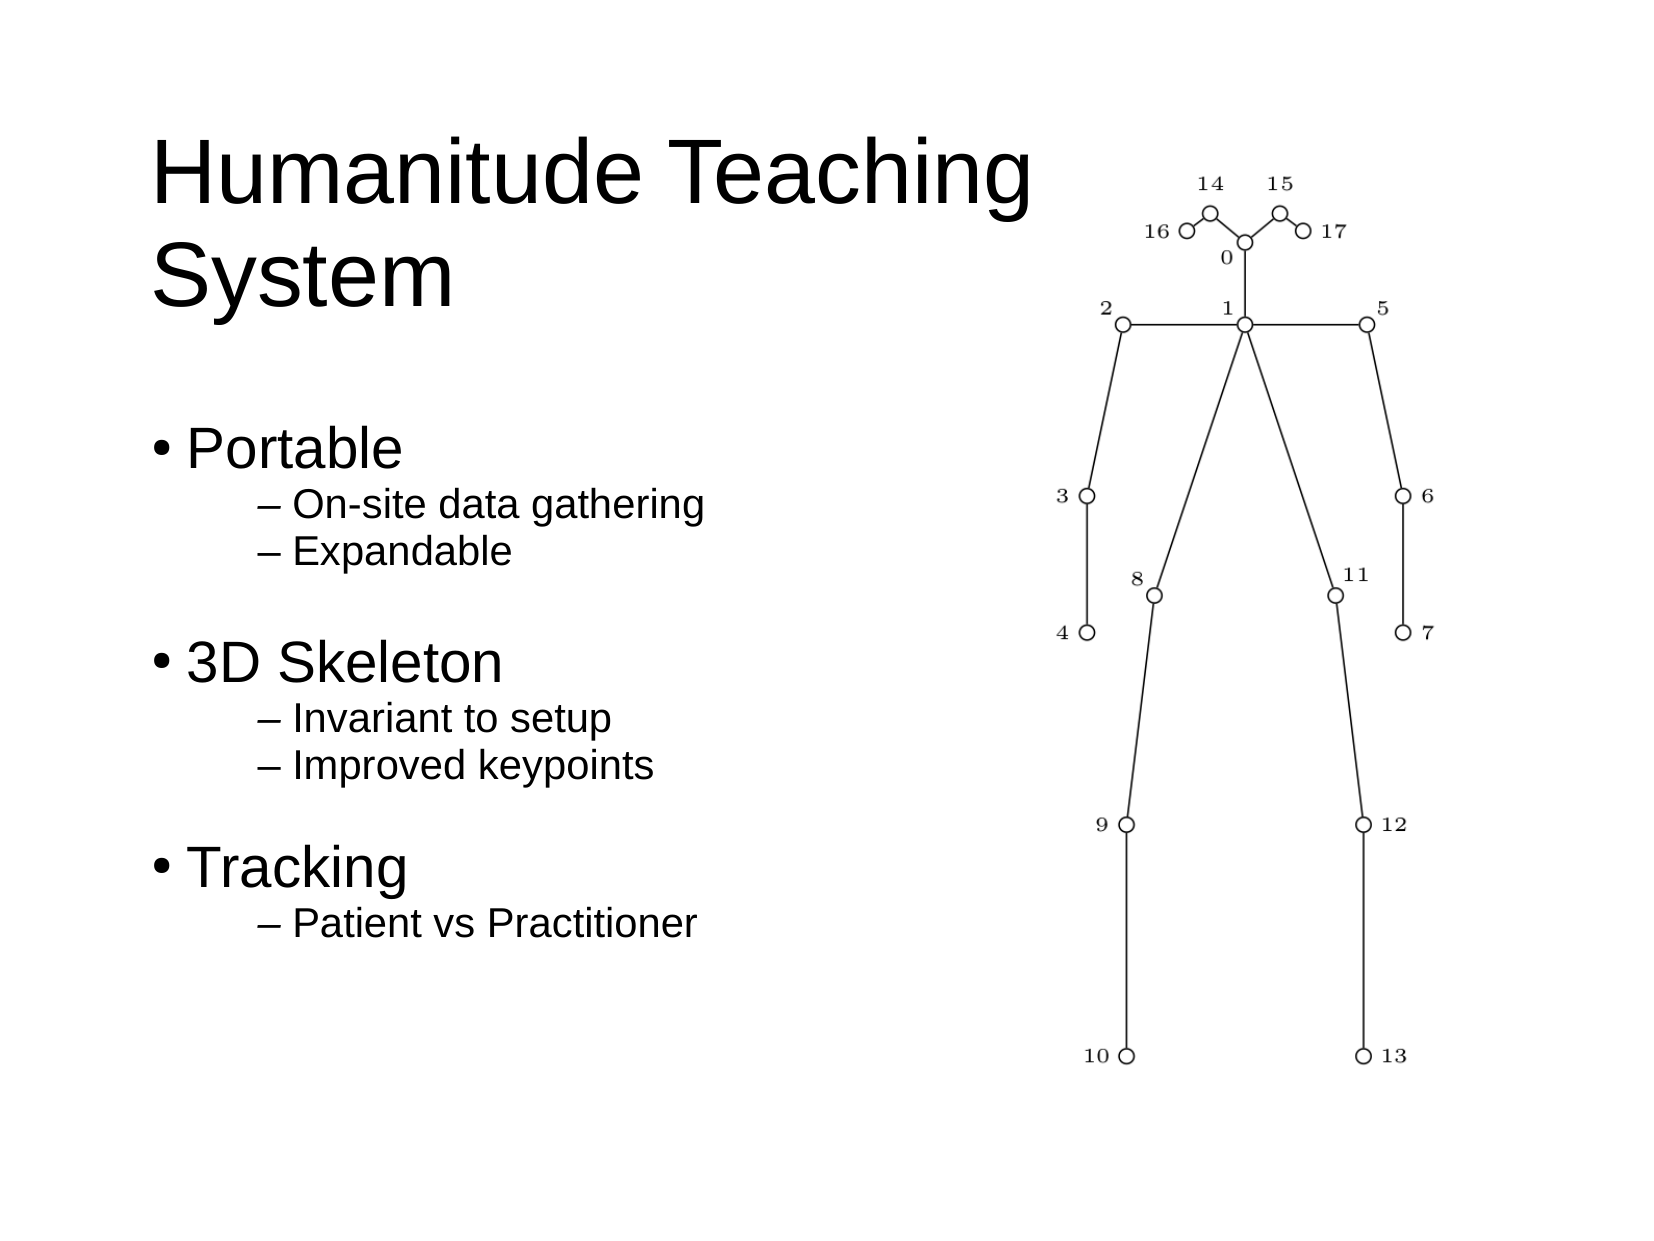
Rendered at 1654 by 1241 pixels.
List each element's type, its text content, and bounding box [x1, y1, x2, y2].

title Humanitude Teaching System [150, 120, 1088, 328]
text_box Portable – On-site data gathering – Expandable 3D Skeleton – Invariant to setup – Improved keypoints Tracking – Patient vs Practitioner [136, 408, 1022, 954]
picture [1043, 158, 1451, 1082]
